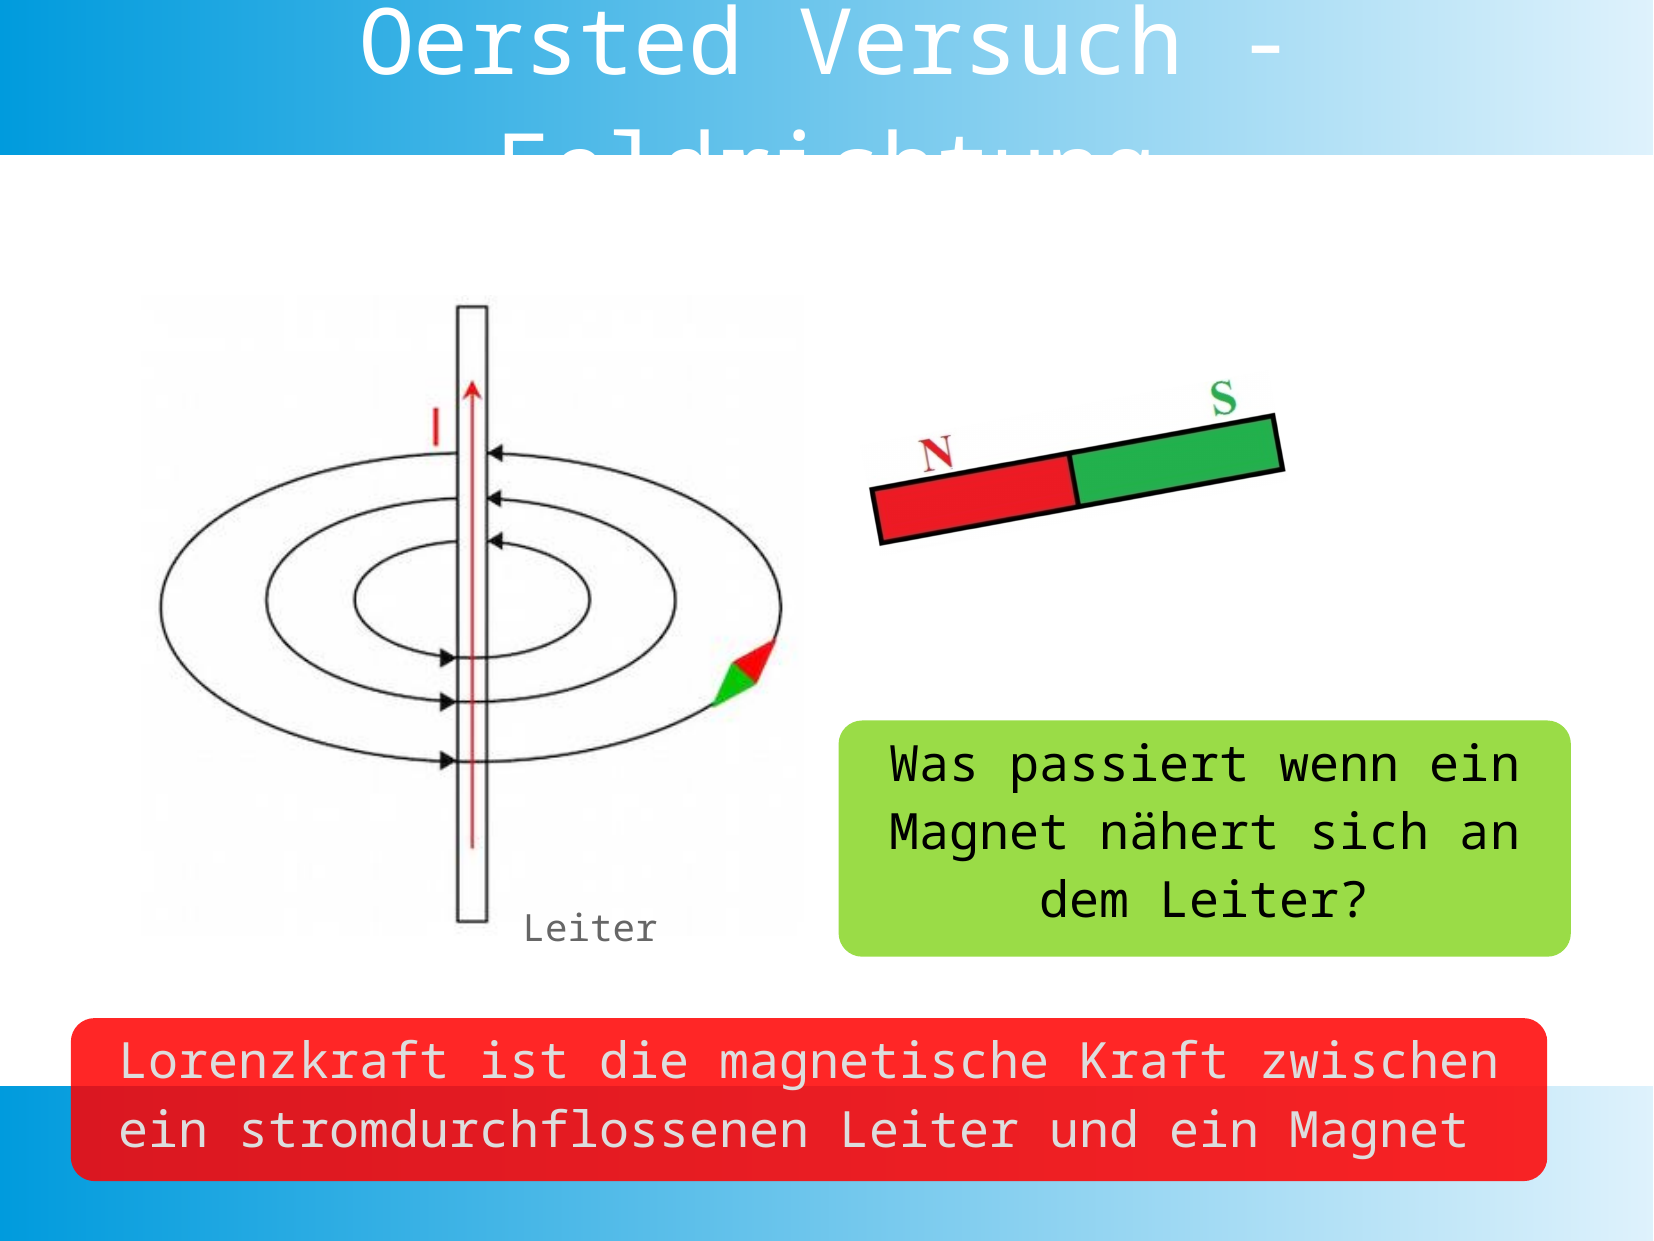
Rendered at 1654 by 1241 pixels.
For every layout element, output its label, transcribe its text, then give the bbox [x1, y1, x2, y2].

text_box Leiter [507, 894, 981, 959]
text_box Lorenzkraft ist die magnetische Kraft zwischen ein stromdurchflossenen Leiter und ein Magnet [70, 1018, 1548, 1182]
title Oersted Versuch - Feldrichtung [82, 40, 1571, 163]
picture [860, 370, 1288, 556]
picture [141, 295, 804, 936]
text_box Was passiert wenn ein Magnet nähert sich an dem Leiter? [838, 720, 1571, 957]
